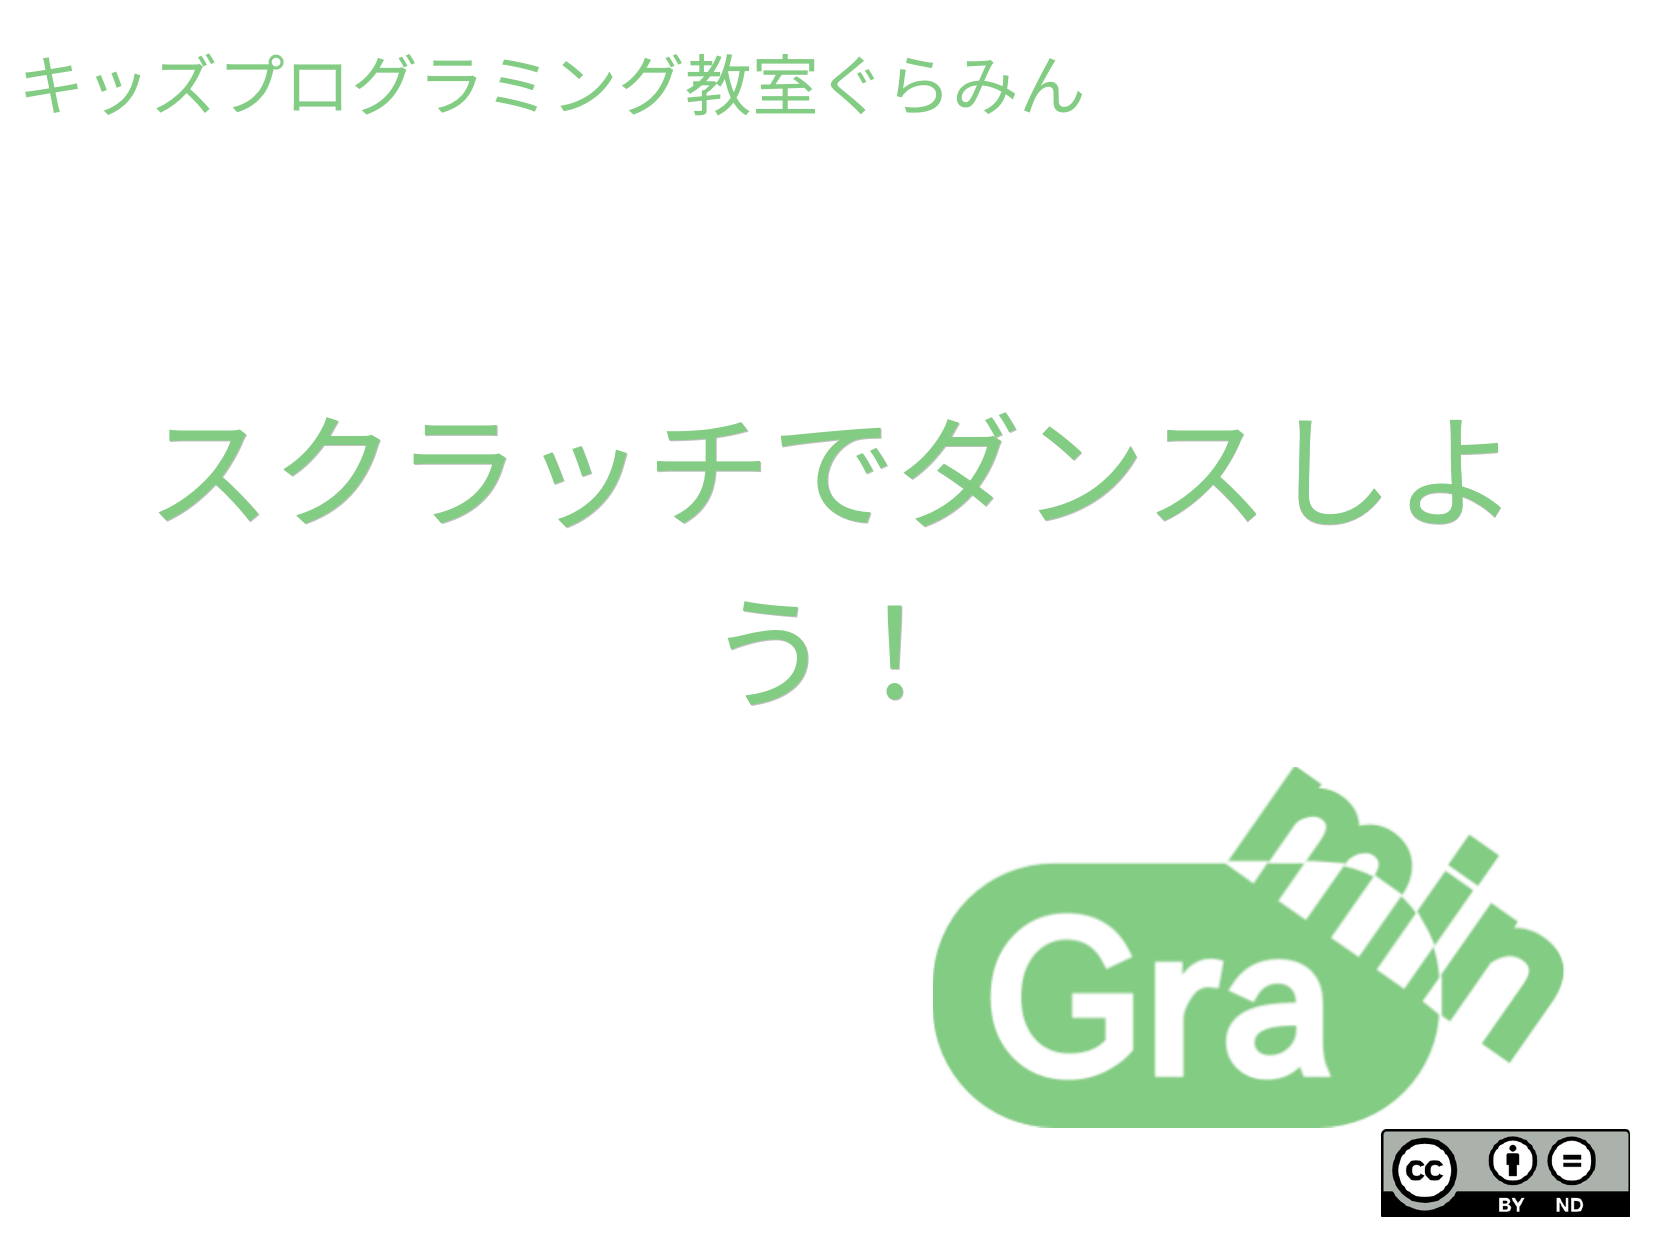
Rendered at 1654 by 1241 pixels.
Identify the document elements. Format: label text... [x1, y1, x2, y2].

title スクラッチでダンスしよう！ [59, 350, 1607, 759]
title キッズプログラミング教室ぐらみん [17, 14, 1087, 148]
picture [1381, 1129, 1630, 1217]
picture [933, 767, 1577, 1128]
